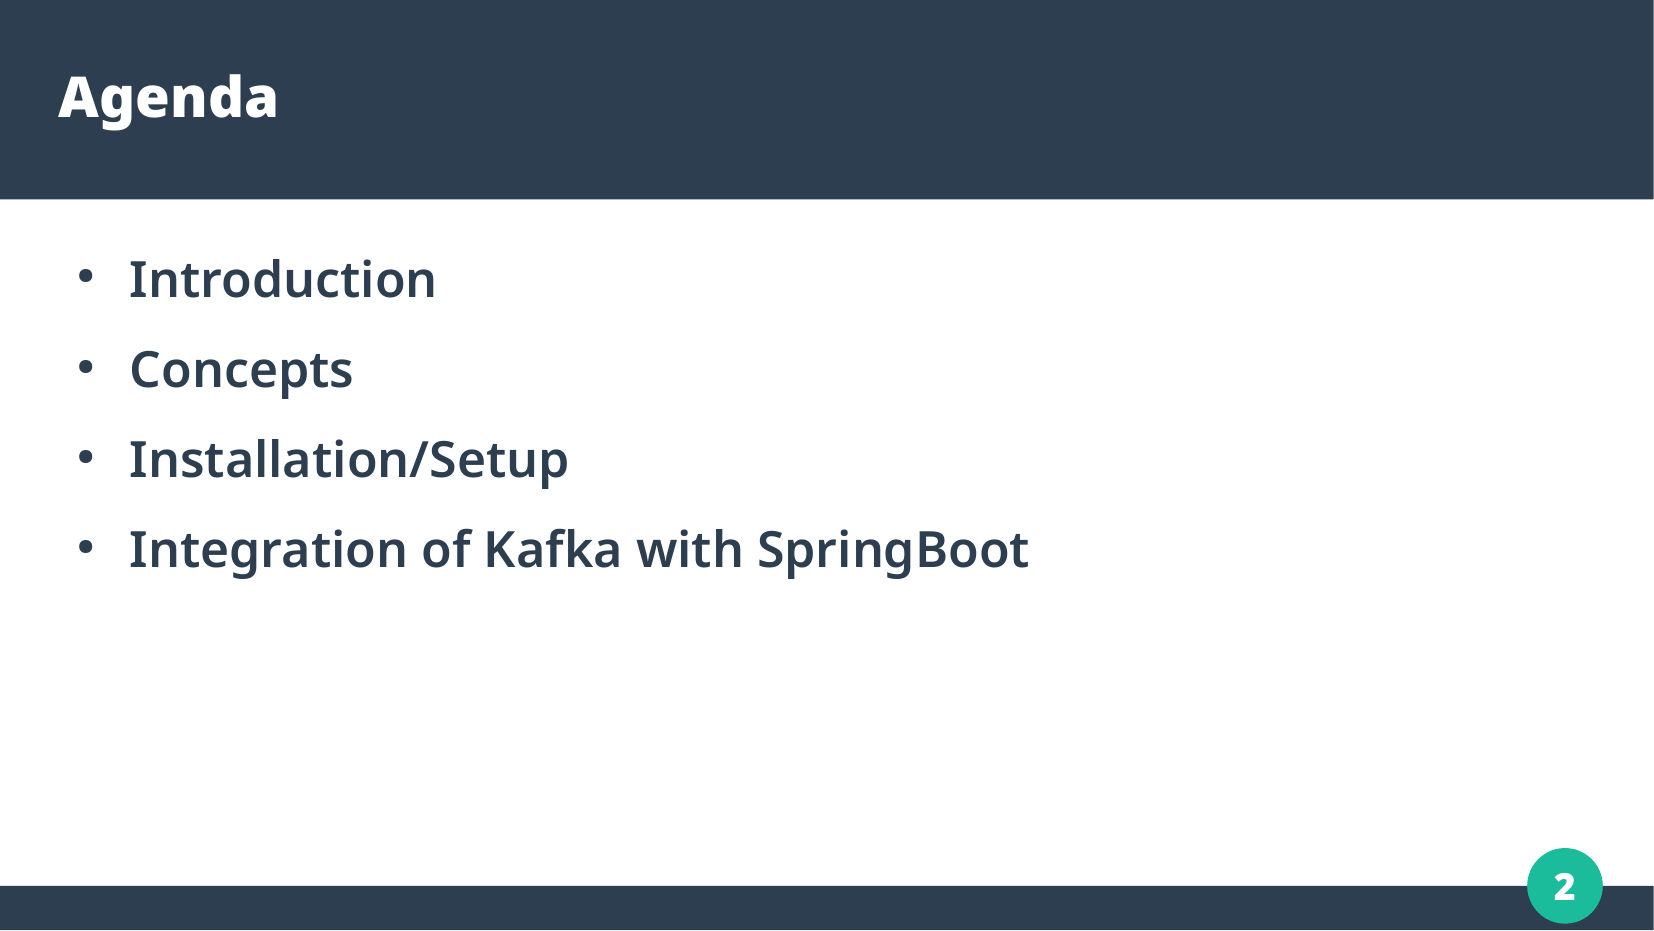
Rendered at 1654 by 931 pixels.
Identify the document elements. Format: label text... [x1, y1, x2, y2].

list Introduction Concepts Installation/Setup Integration of Kafka with SpringBoot [59, 243, 1595, 864]
title Agenda [59, 37, 1595, 156]
